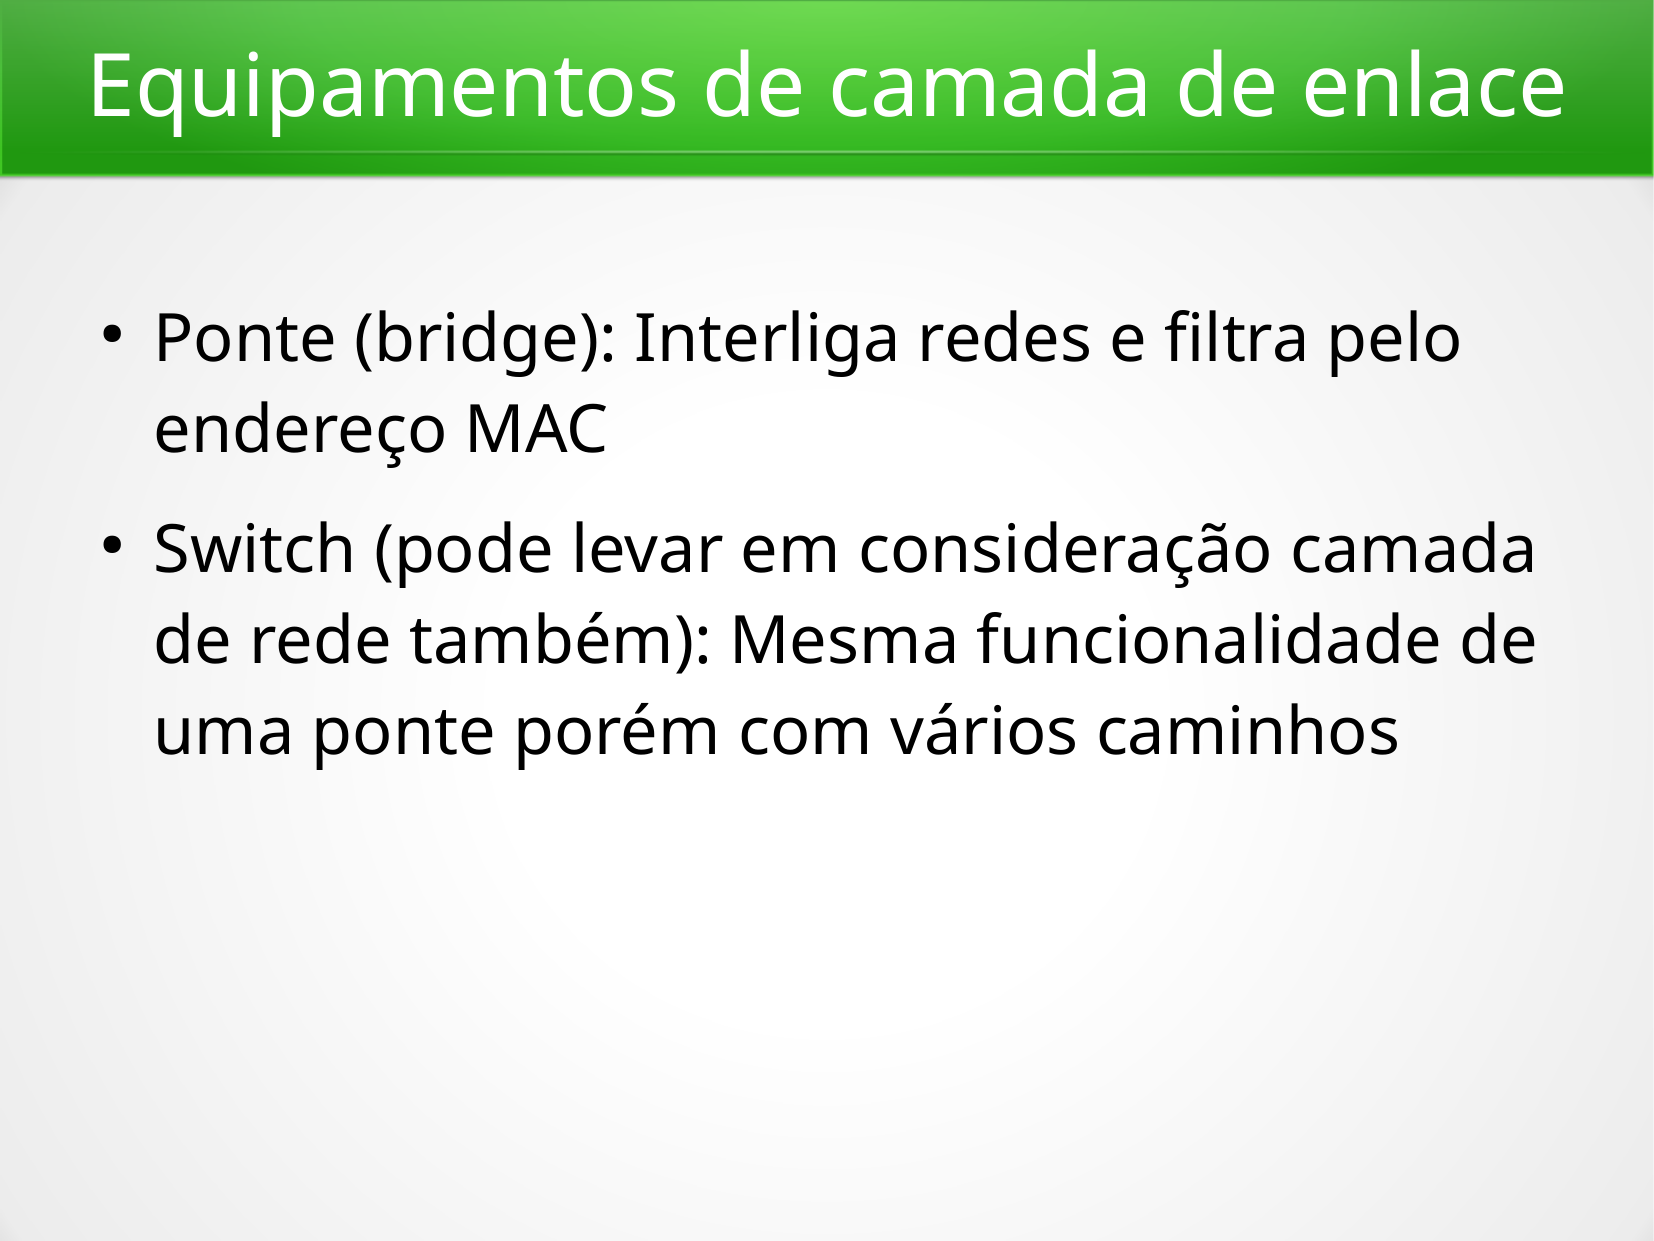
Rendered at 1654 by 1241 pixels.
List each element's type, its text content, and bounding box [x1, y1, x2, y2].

title Equipamentos de camada de enlace [82, 11, 1571, 154]
picture [0, 0, 1654, 1241]
list Ponte (bridge): Interliga redes e filtra pelo endereço MAC Switch (pode levar em consideração camada de rede também): Mesma funcionalidade de uma ponte porém com vários caminhos [82, 290, 1571, 1010]
